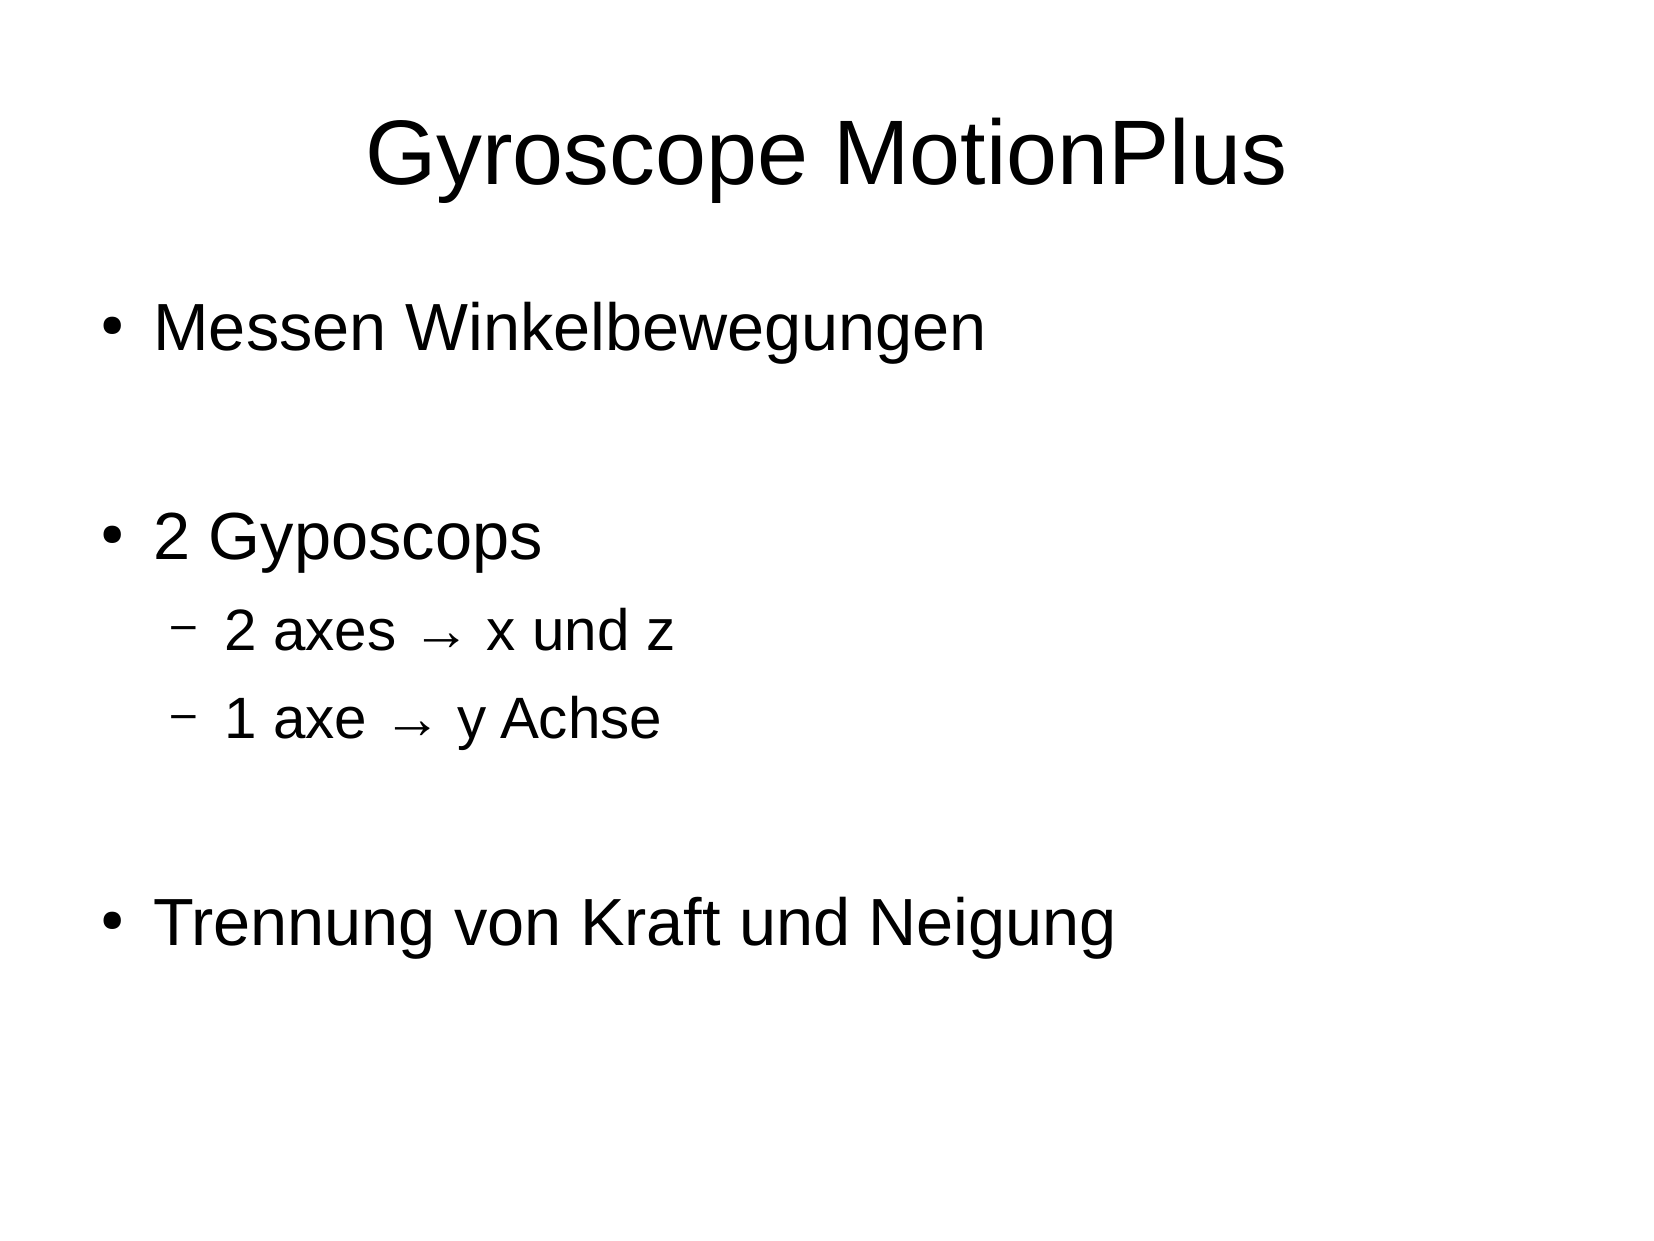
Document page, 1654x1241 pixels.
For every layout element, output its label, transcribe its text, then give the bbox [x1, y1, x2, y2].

list Messen Winkelbewegungen 2 Gyposcops 2 axes → x und z 1 axe → y Achse Trennung von Kraft und Neigung [82, 290, 1571, 1010]
title Gyroscope MotionPlus [82, 49, 1571, 257]
